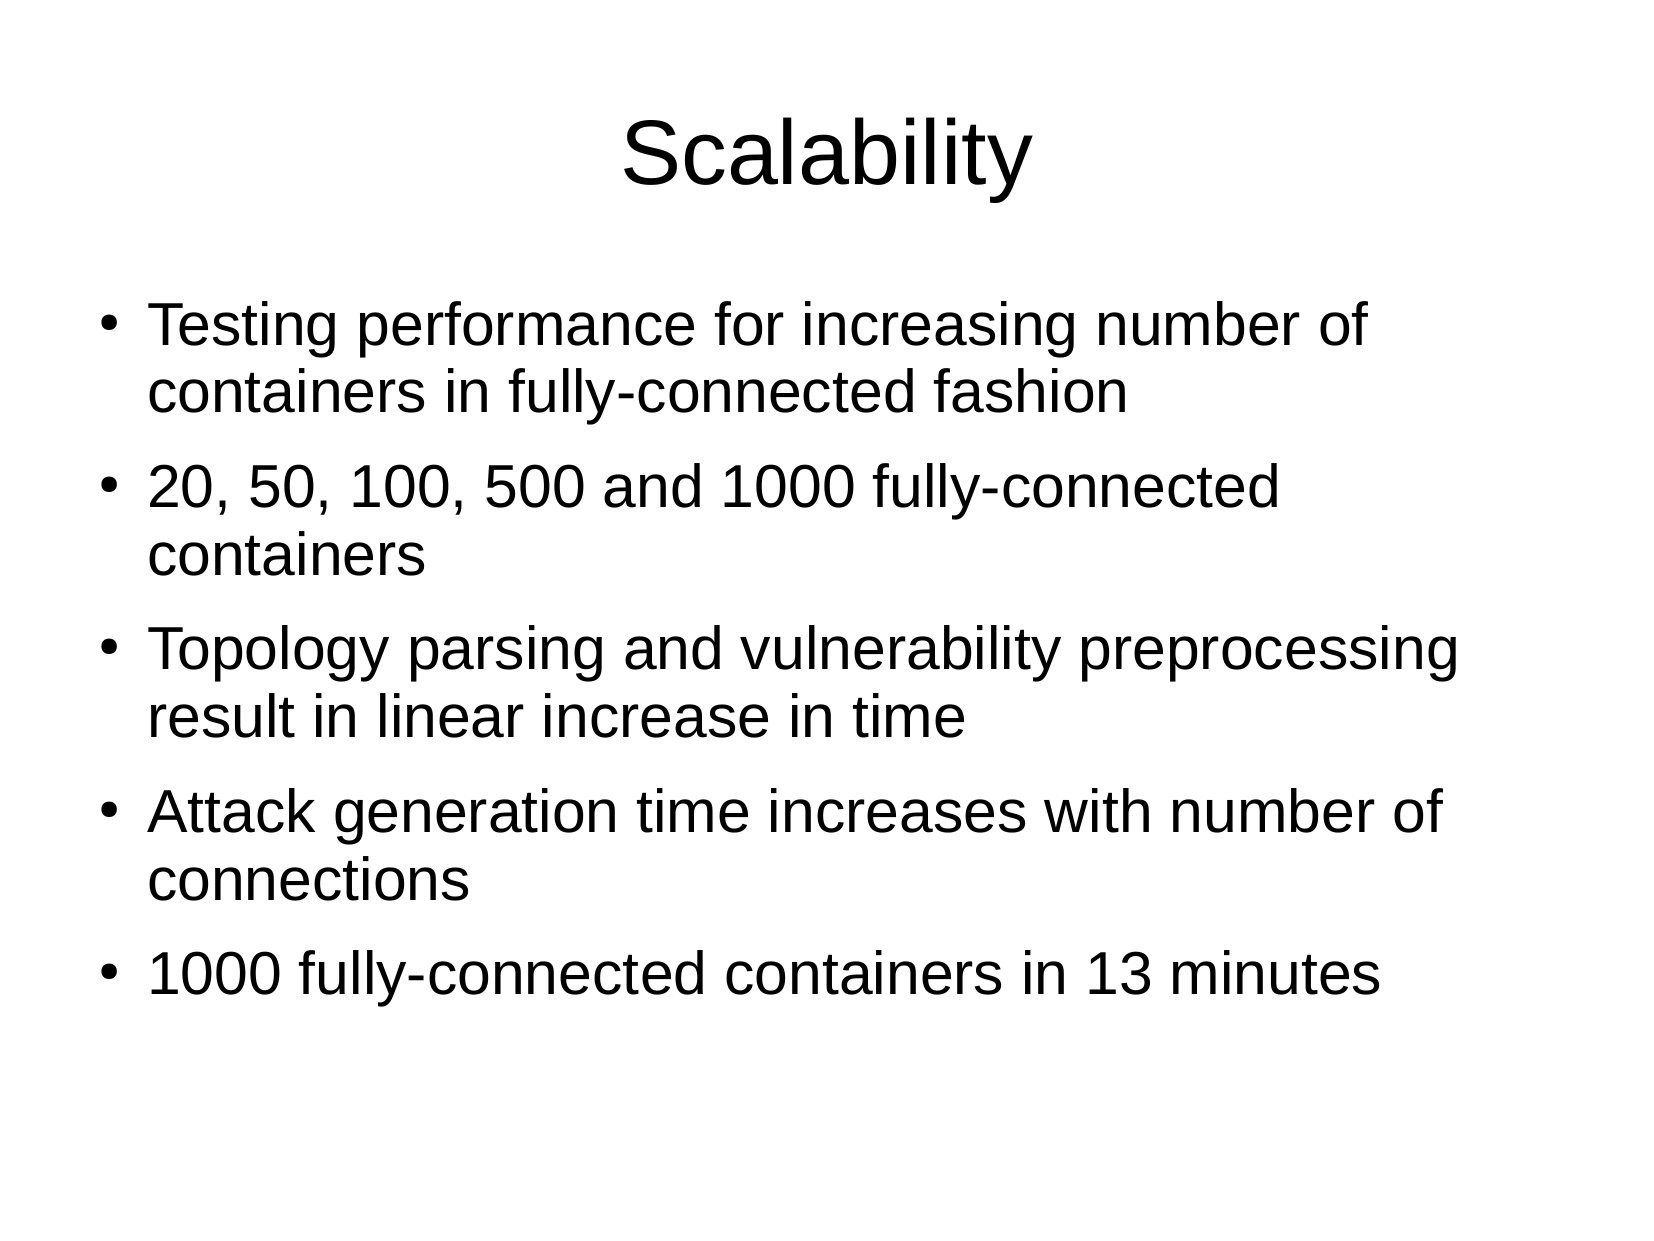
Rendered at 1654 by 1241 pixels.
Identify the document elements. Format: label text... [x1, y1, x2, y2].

title Scalability [82, 49, 1571, 257]
list Testing performance for increasing number of containers in fully-connected fashion 20, 50, 100, 500 and 1000 fully-connected containers Topology parsing and vulnerability preprocessing result in linear increase in time Attack generation time increases with number of connections 1000 fully-connected containers in 13 minutes [82, 290, 1571, 1010]
